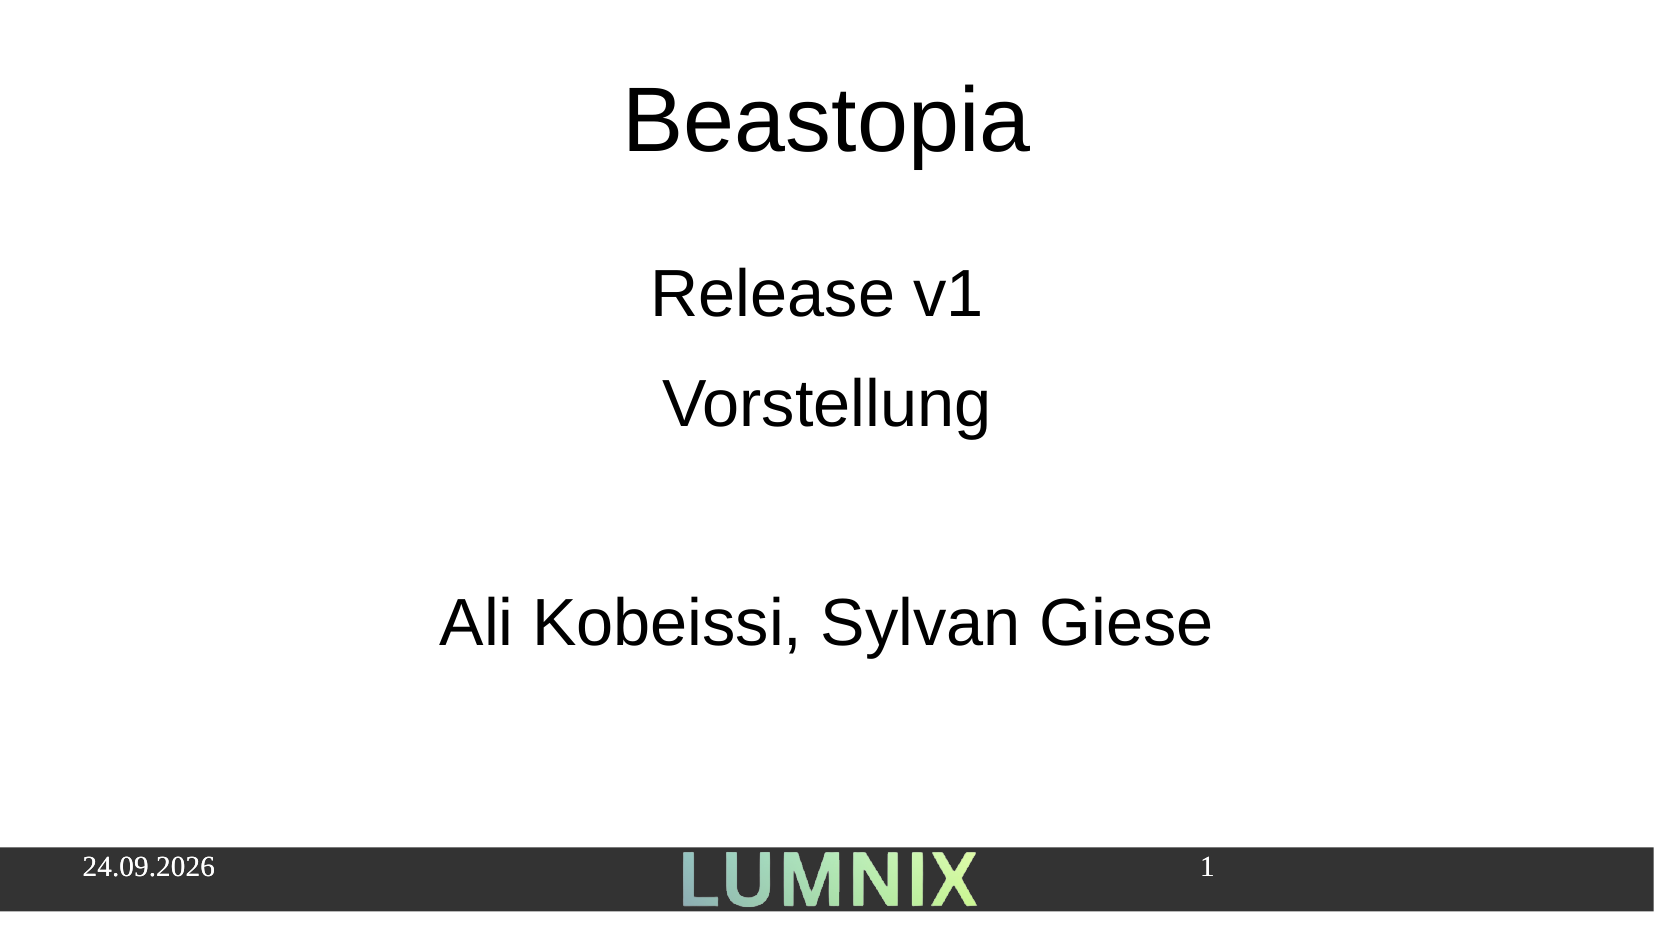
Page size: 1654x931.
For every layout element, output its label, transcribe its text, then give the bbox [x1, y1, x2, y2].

subtitle Release v1 Vorstellung Ali Kobeissi, Sylvan Giese [82, 248, 1571, 661]
text_box 23.05.2023 [82, 847, 468, 912]
title Beastopia [82, 37, 1571, 193]
text_box [1200, 847, 1586, 912]
